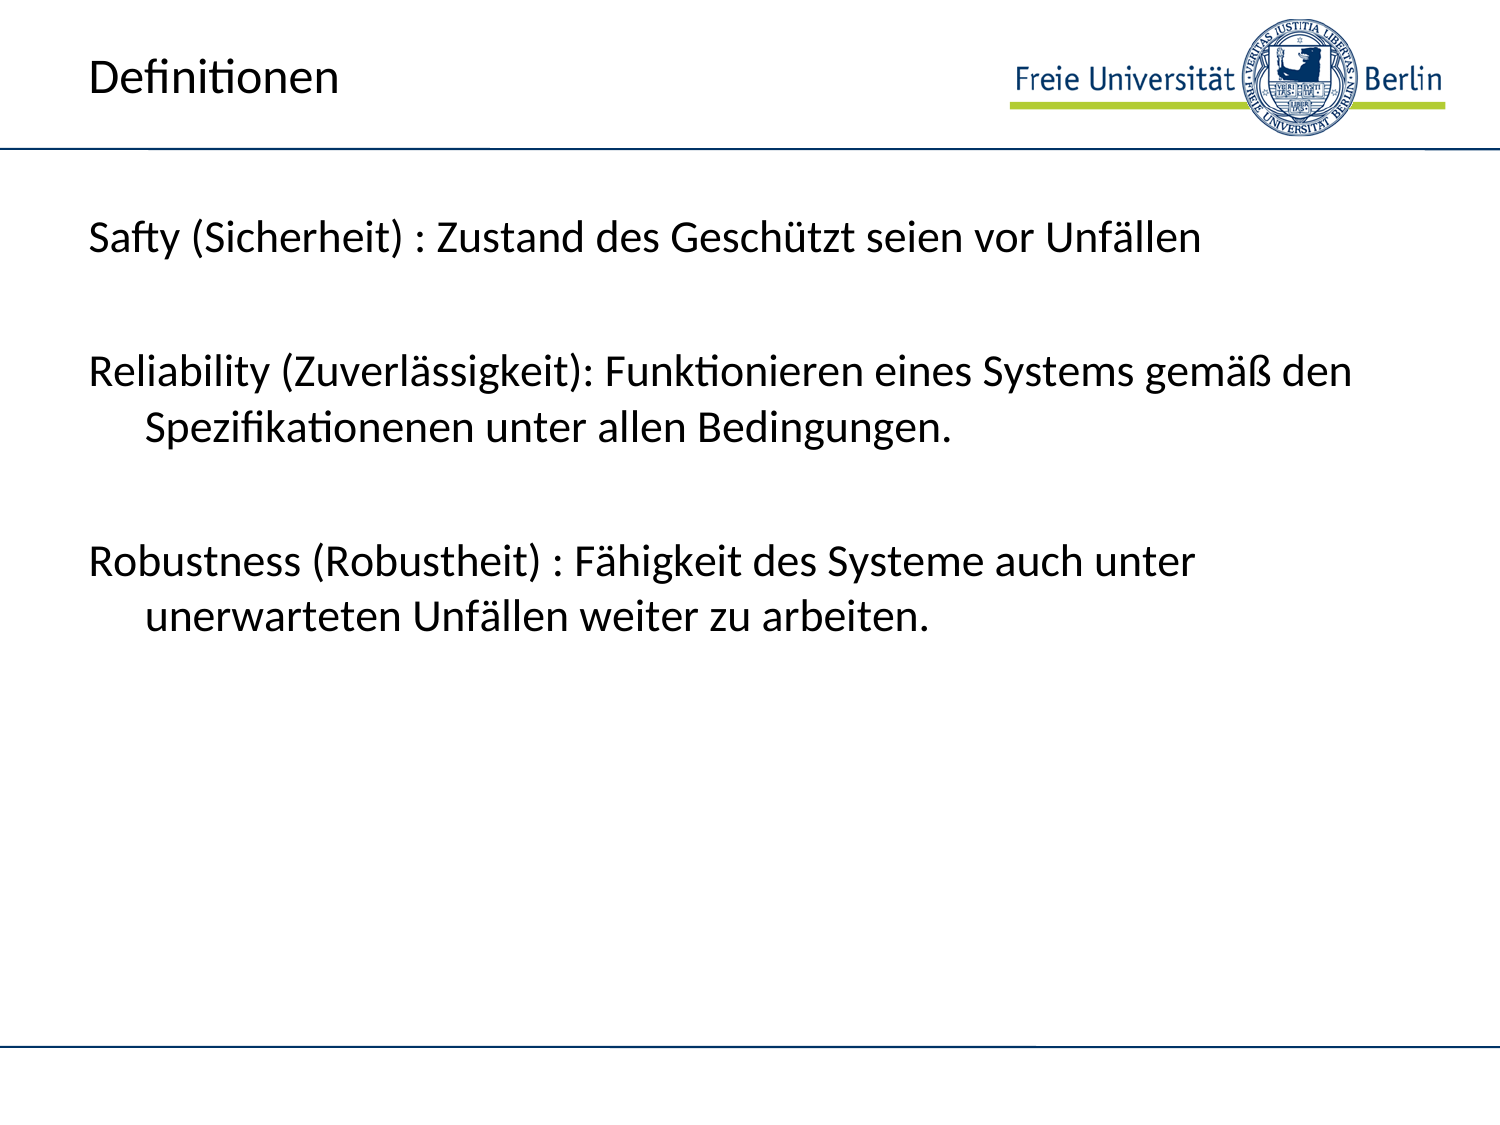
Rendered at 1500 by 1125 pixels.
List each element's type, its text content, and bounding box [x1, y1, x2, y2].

title Definitionen [88, 12, 974, 135]
picture [1009, 19, 1446, 137]
list Safty (Sicherheit) : Zustand des Geschützt seien vor Unfällen Reliability (Zuverlässigkeit): Funktionieren eines Systems gemäß den Spezifikationenen unter allen Bedingungen. Robustness (Robustheit) : Fähigkeit des Systeme auch unter unerwarteten Unfällen weiter zu arbeiten. [88, 206, 1417, 1033]
